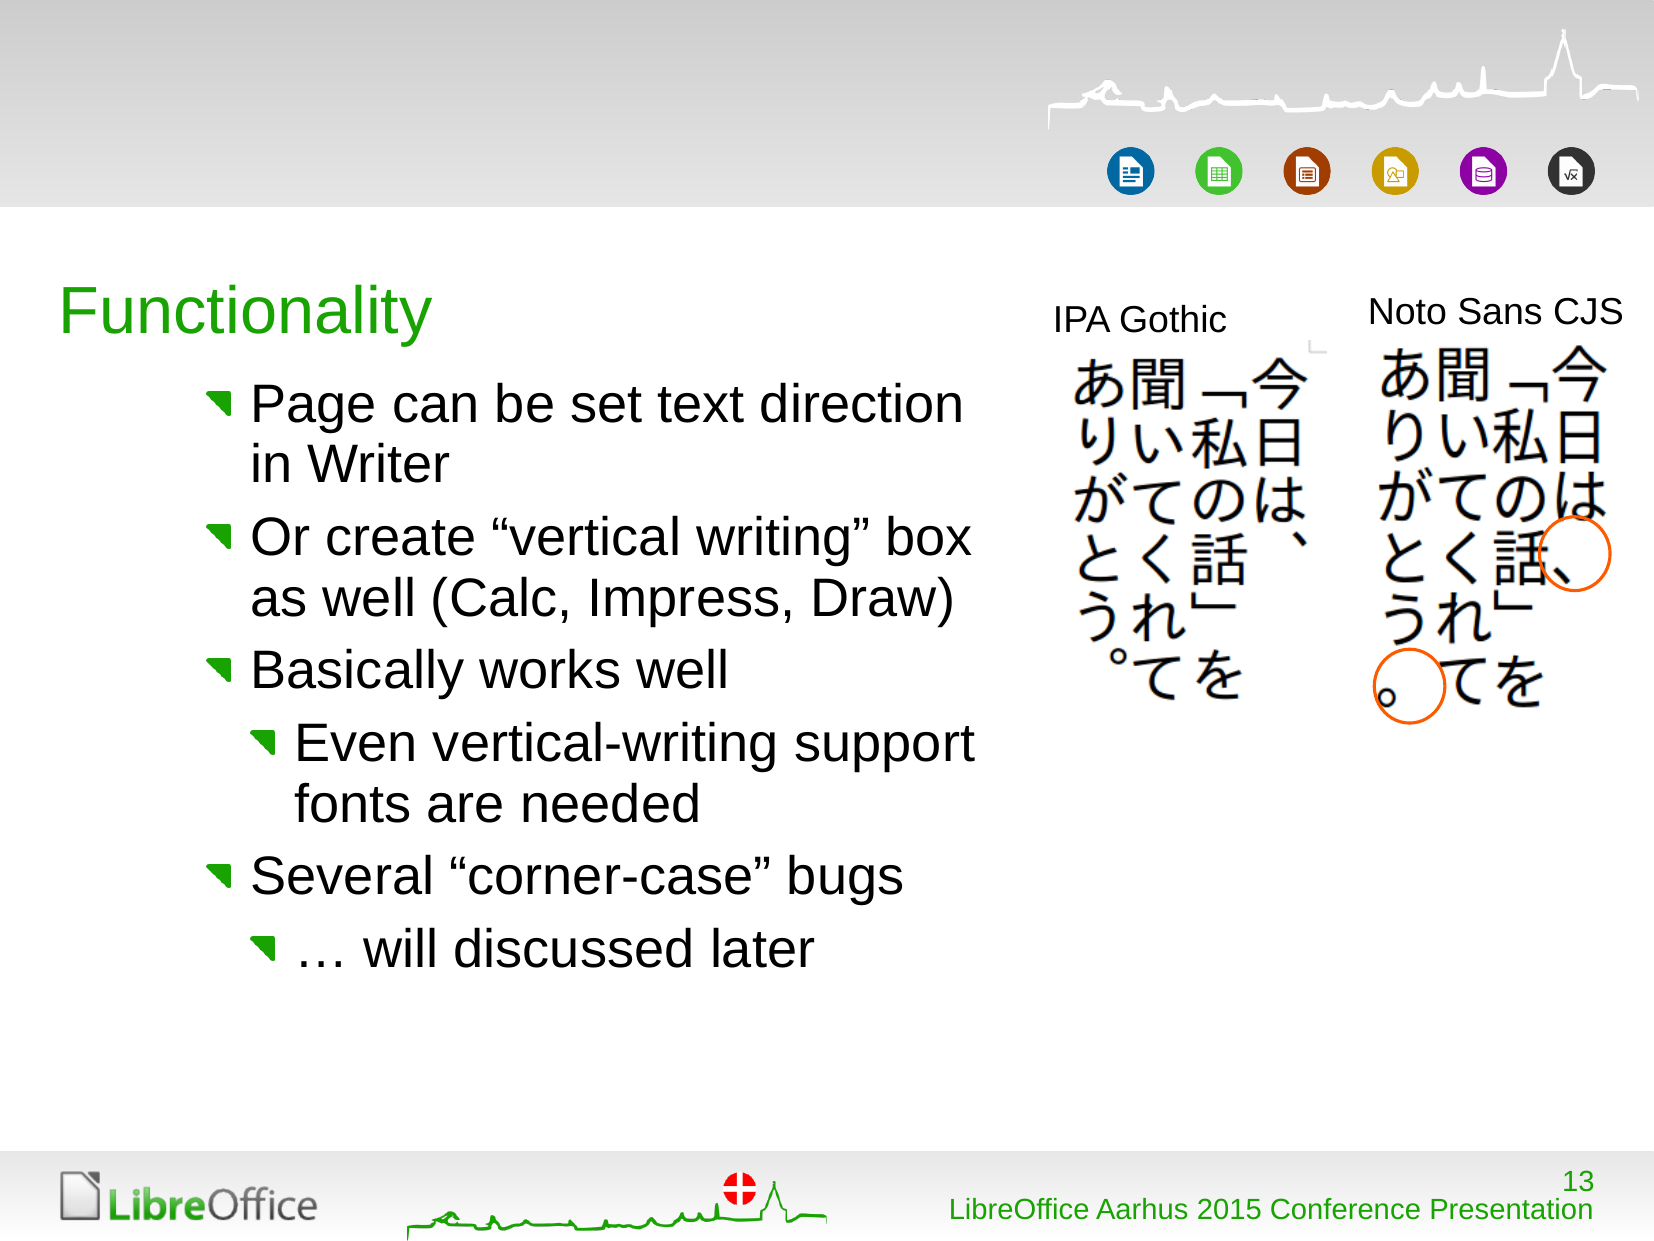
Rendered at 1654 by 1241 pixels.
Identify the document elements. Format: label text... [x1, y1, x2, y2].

picture [1048, 29, 1639, 130]
picture [1376, 651, 1443, 721]
picture [1374, 383, 1624, 729]
picture [1107, 147, 1595, 195]
picture [41, 1152, 337, 1240]
text_box Noto Sans CJS [1353, 283, 1647, 383]
title Functionality [59, 236, 1595, 384]
text_box IPA Gothic [1038, 291, 1311, 349]
picture [407, 1172, 827, 1241]
list Page can be set text direction in Writer Or create “vertical writing” box as well (Calc, Impress, Draw) Basically works well Even vertical-writing support fonts are needed Several “corner-case” bugs … will discussed later [206, 373, 1009, 1094]
picture [1056, 340, 1327, 729]
